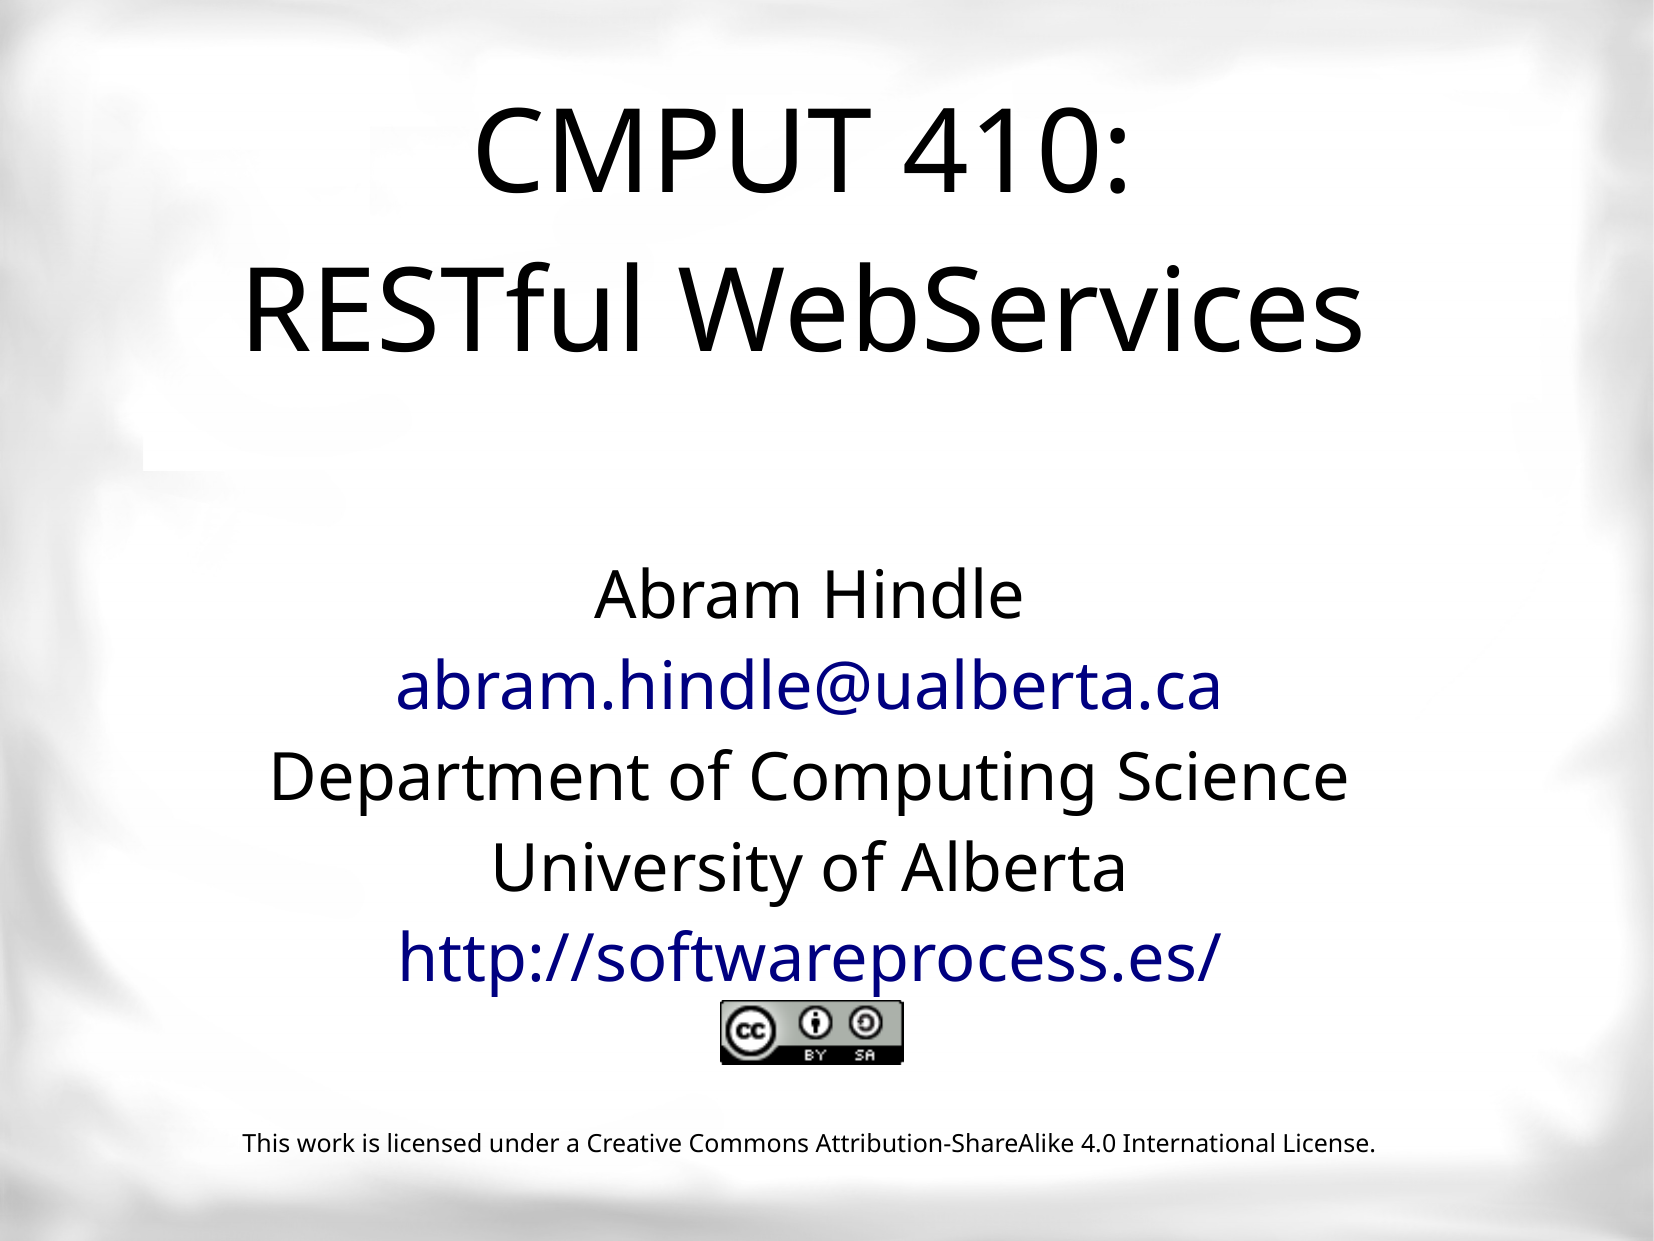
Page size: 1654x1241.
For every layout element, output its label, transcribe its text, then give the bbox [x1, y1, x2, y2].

title CMPUT 410: RESTful WebServices [59, 110, 1548, 503]
picture [0, 0, 1654, 1241]
subtitle Abram Hindle abram.hindle@ualberta.ca Department of Computing Science University of Alberta http://softwareprocess.es/ This work is licensed under a Creative Commons Attribution-ShareAlike 4.0 International License. [82, 443, 1538, 1173]
